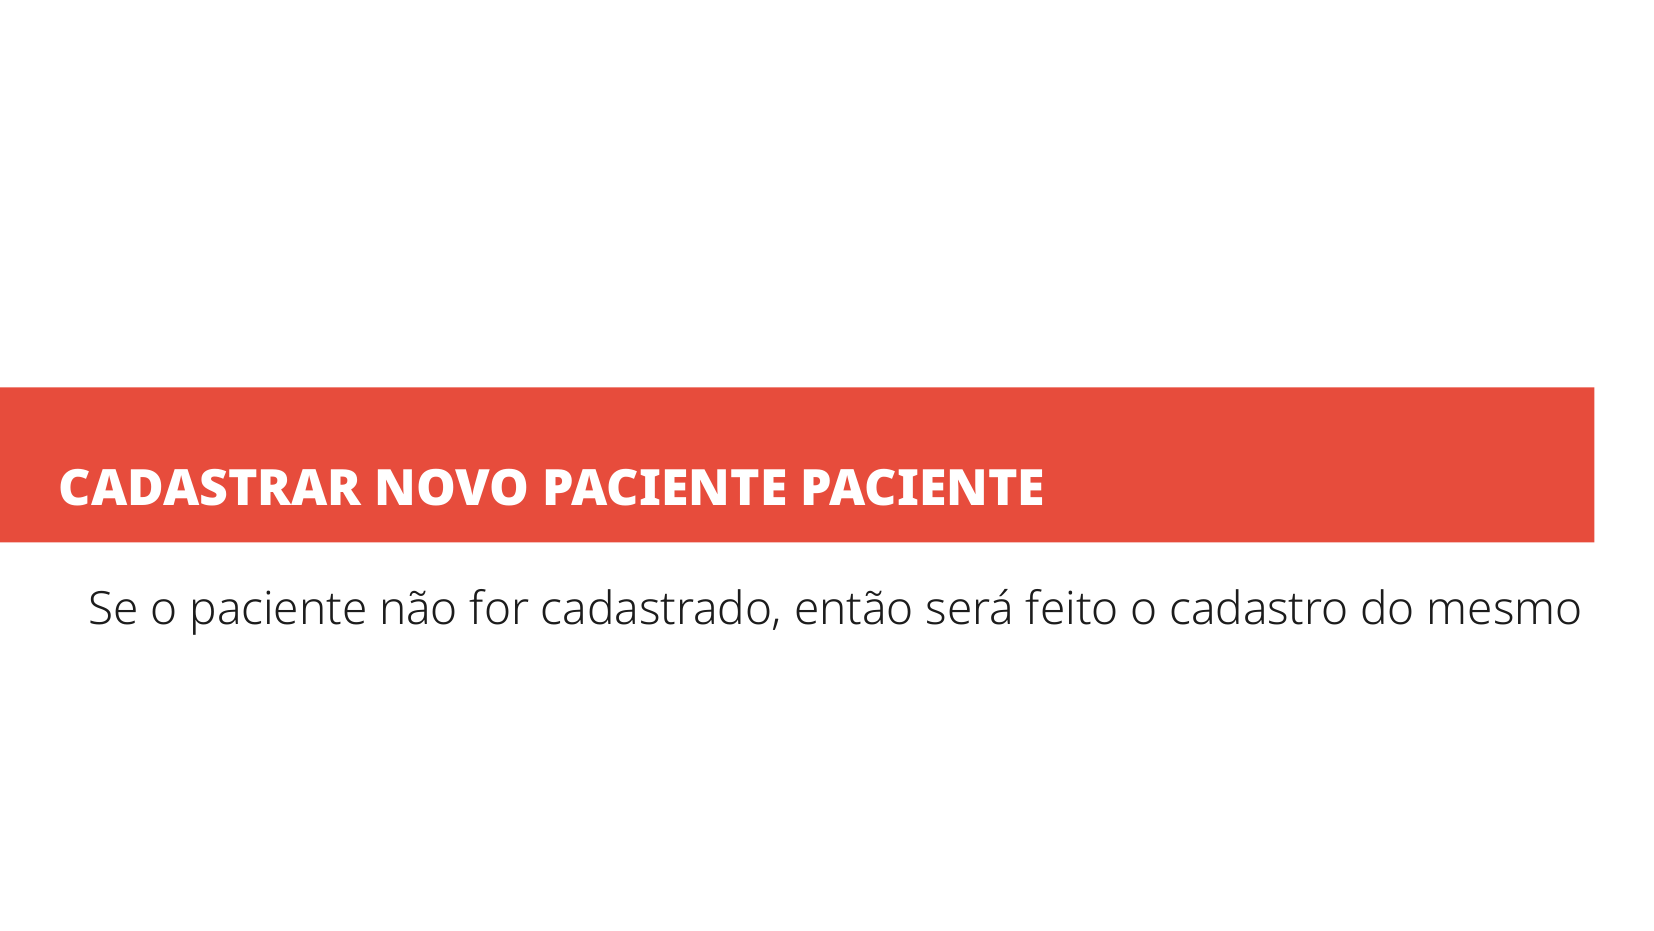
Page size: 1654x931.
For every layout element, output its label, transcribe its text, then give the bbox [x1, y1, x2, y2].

title CADASTRAR NOVO PACIENTE PACIENTE [59, 409, 1595, 521]
subtitle Se o paciente não for cadastrado, então será feito o cadastro do mesmo [88, 575, 1595, 886]
